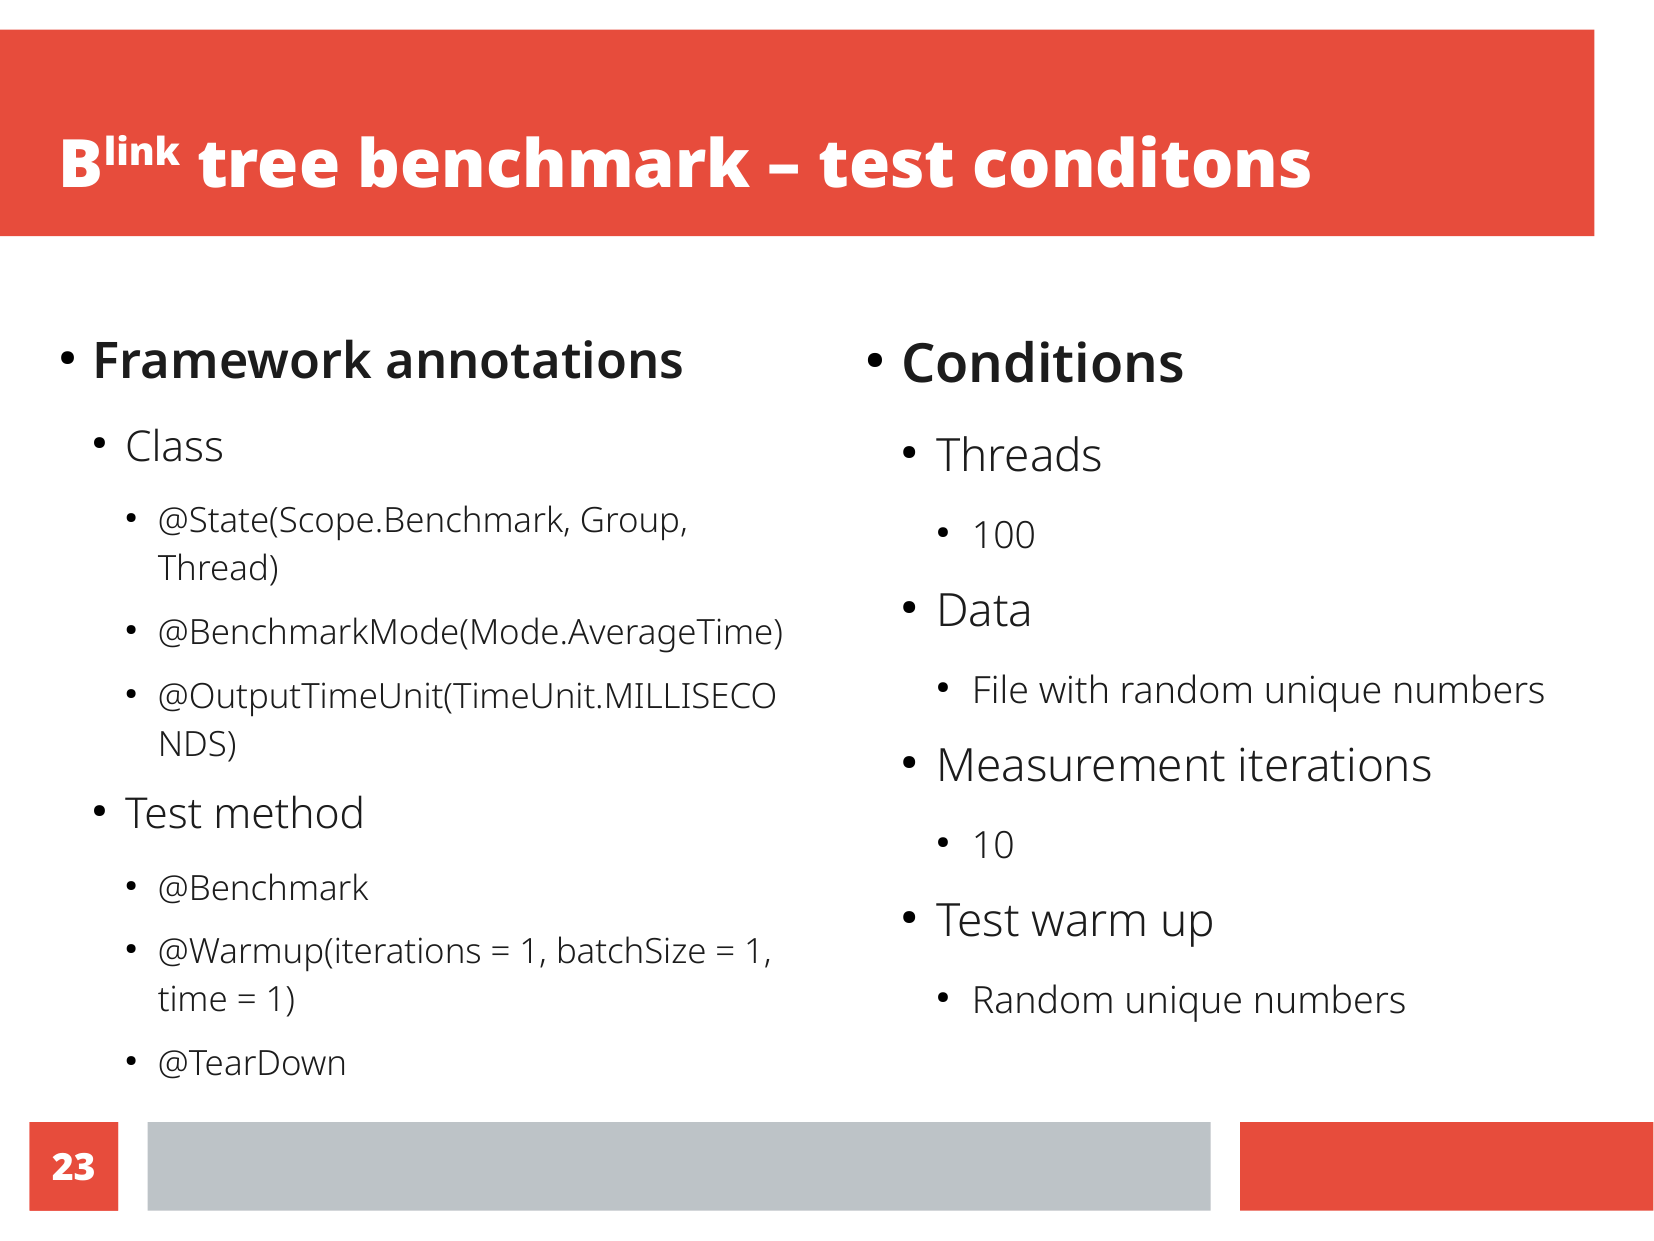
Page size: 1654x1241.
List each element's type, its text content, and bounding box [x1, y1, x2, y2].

list Framework annotations Class @State(Scope.Benchmark, Group, Thread) @BenchmarkMode(Mode.AverageTime) @OutputTimeUnit(TimeUnit.MILLISECONDS) Test method @Benchmark @Warmup(iterations = 1, batchSize = 1, time = 1) @TearDown [59, 324, 798, 1093]
title Blink tree benchmark – test conditons [59, 59, 1595, 207]
list Conditions Threads 100 Data File with random unique numbers Measurement iterations 10 Test warm up Random unique numbers [865, 324, 1604, 1093]
